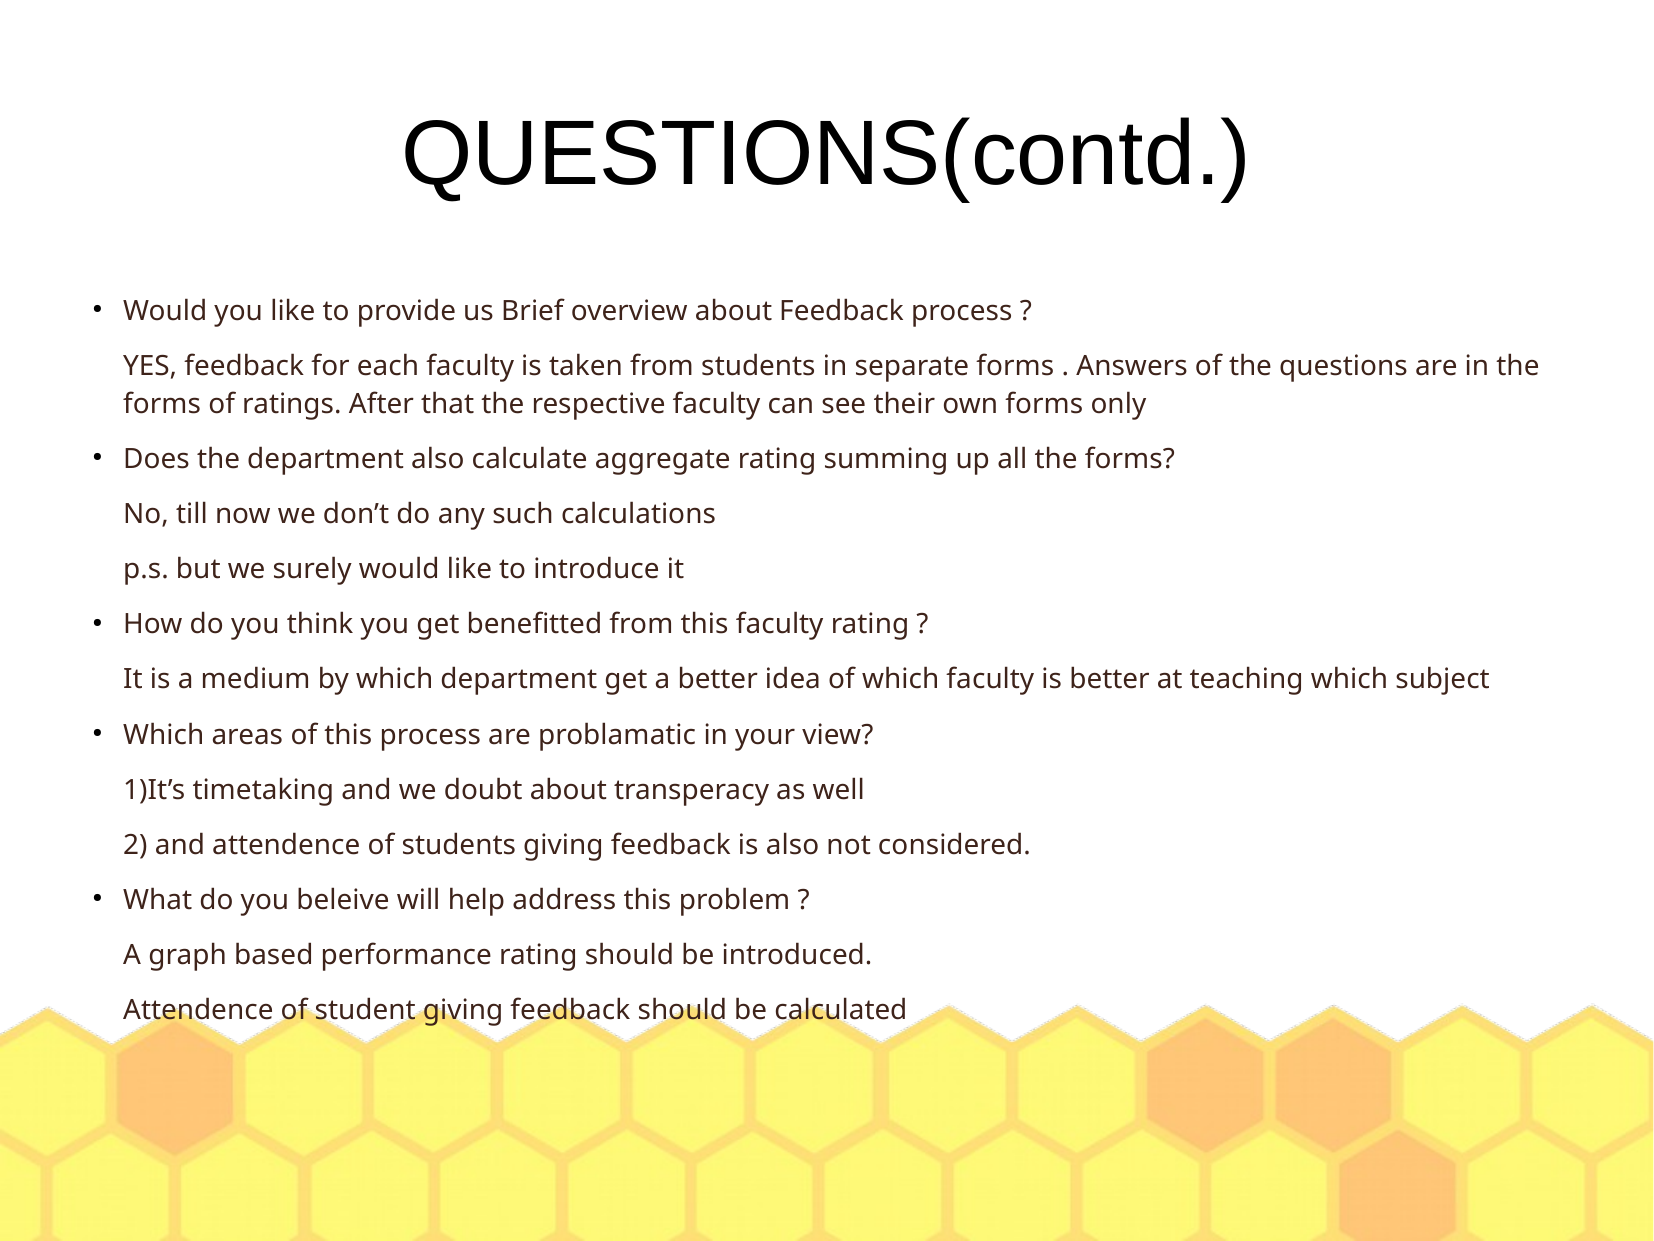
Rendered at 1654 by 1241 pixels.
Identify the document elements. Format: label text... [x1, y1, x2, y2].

picture [0, 1001, 1654, 1241]
list Would you like to provide us Brief overview about Feedback process ? YES, feedback for each faculty is taken from students in separate forms . Answers of the questions are in the forms of ratings. After that the respective faculty can see their own forms only Does the department also calculate aggregate rating summing up all the forms? No, till now we don’t do any such calculations p.s. but we surely would like to introduce it How do you think you get benefitted from this faculty rating ? It is a medium by which department get a better idea of which faculty is better at teaching which subject Which areas of this process are problamatic in your view? 1)It’s timetaking and we doubt about transperacy as well 2) and attendence of students giving feedback is also not considered. What do you beleive will help address this problem ? A graph based performance rating should be introduced. Attendence of student giving feedback should be calculated [82, 290, 1571, 1087]
title QUESTIONS(contd.) [82, 49, 1571, 257]
